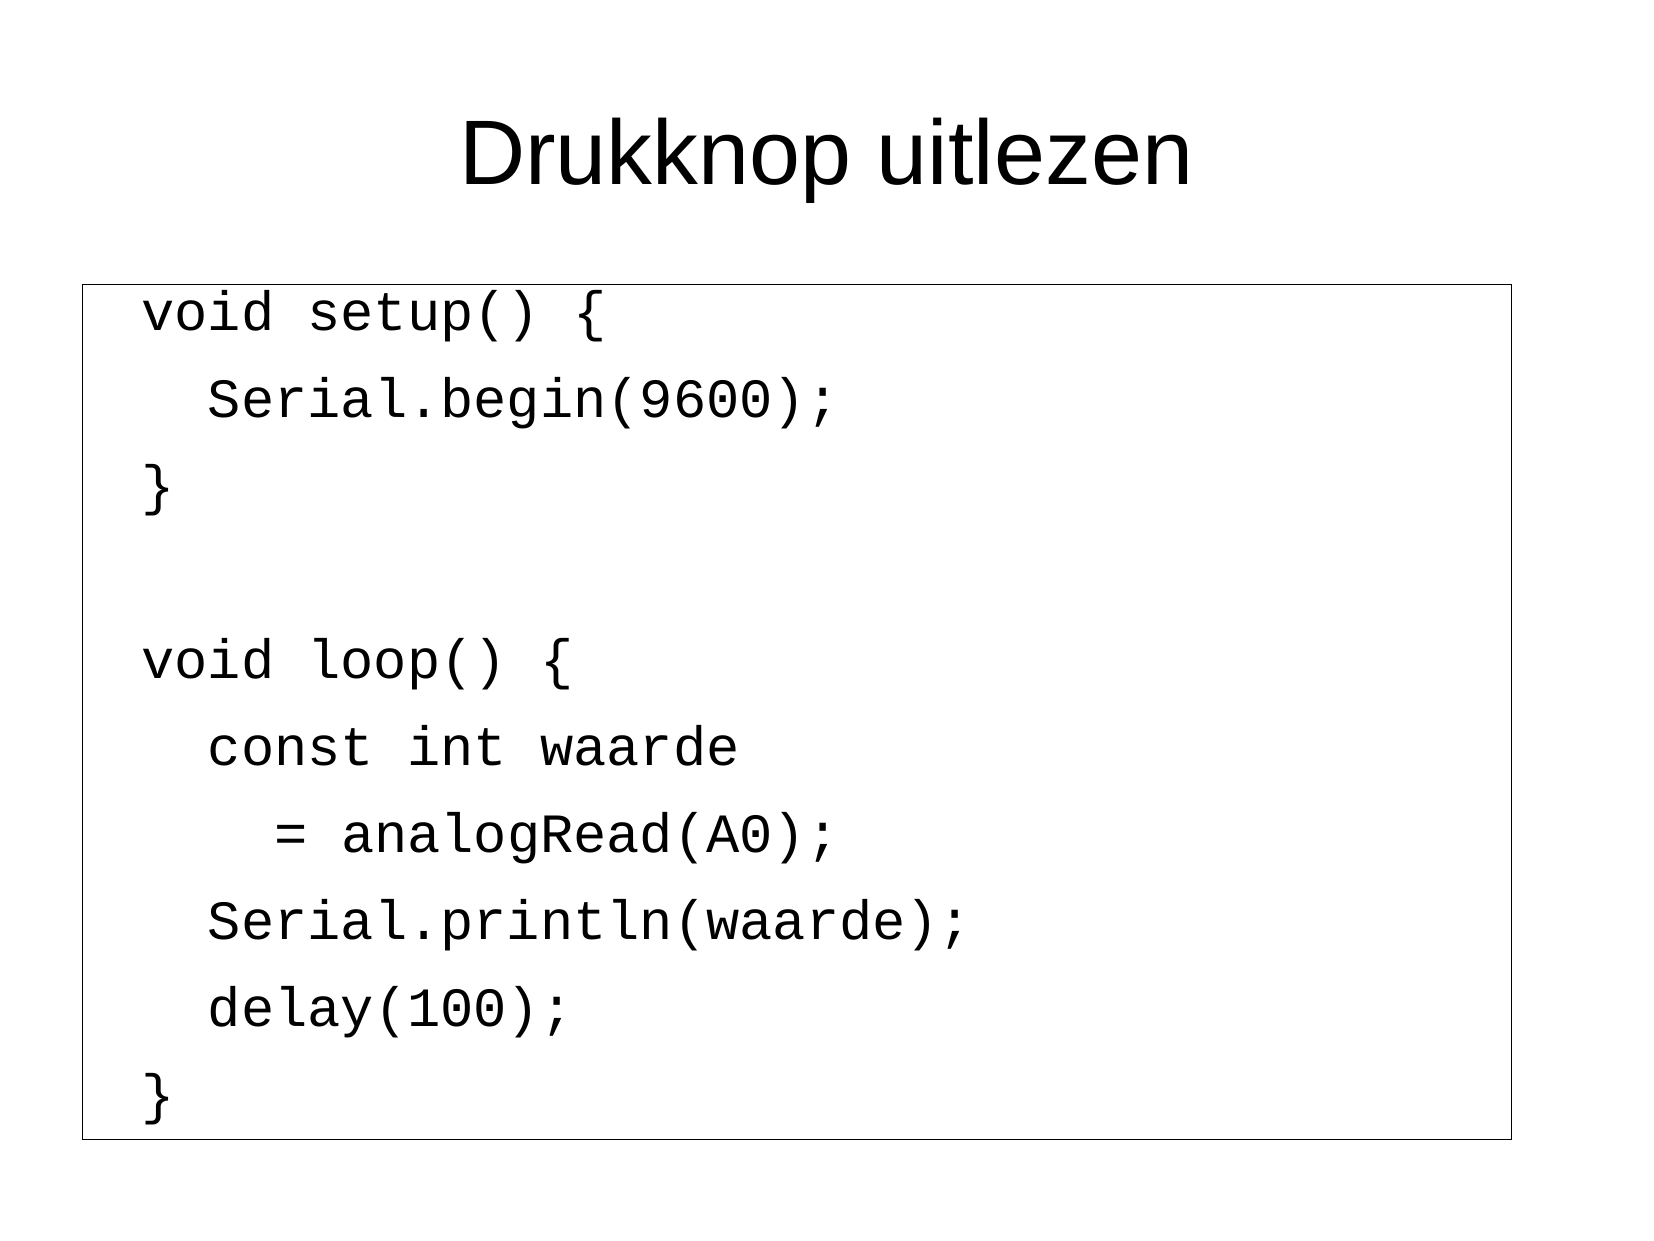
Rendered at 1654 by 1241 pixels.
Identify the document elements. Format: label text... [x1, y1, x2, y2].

list void setup() { Serial.begin(9600); } void loop() { const int waarde = analogRead(A0); Serial.println(waarde); delay(100); } [82, 284, 1512, 1140]
title Drukknop uitlezen [82, 49, 1571, 257]
